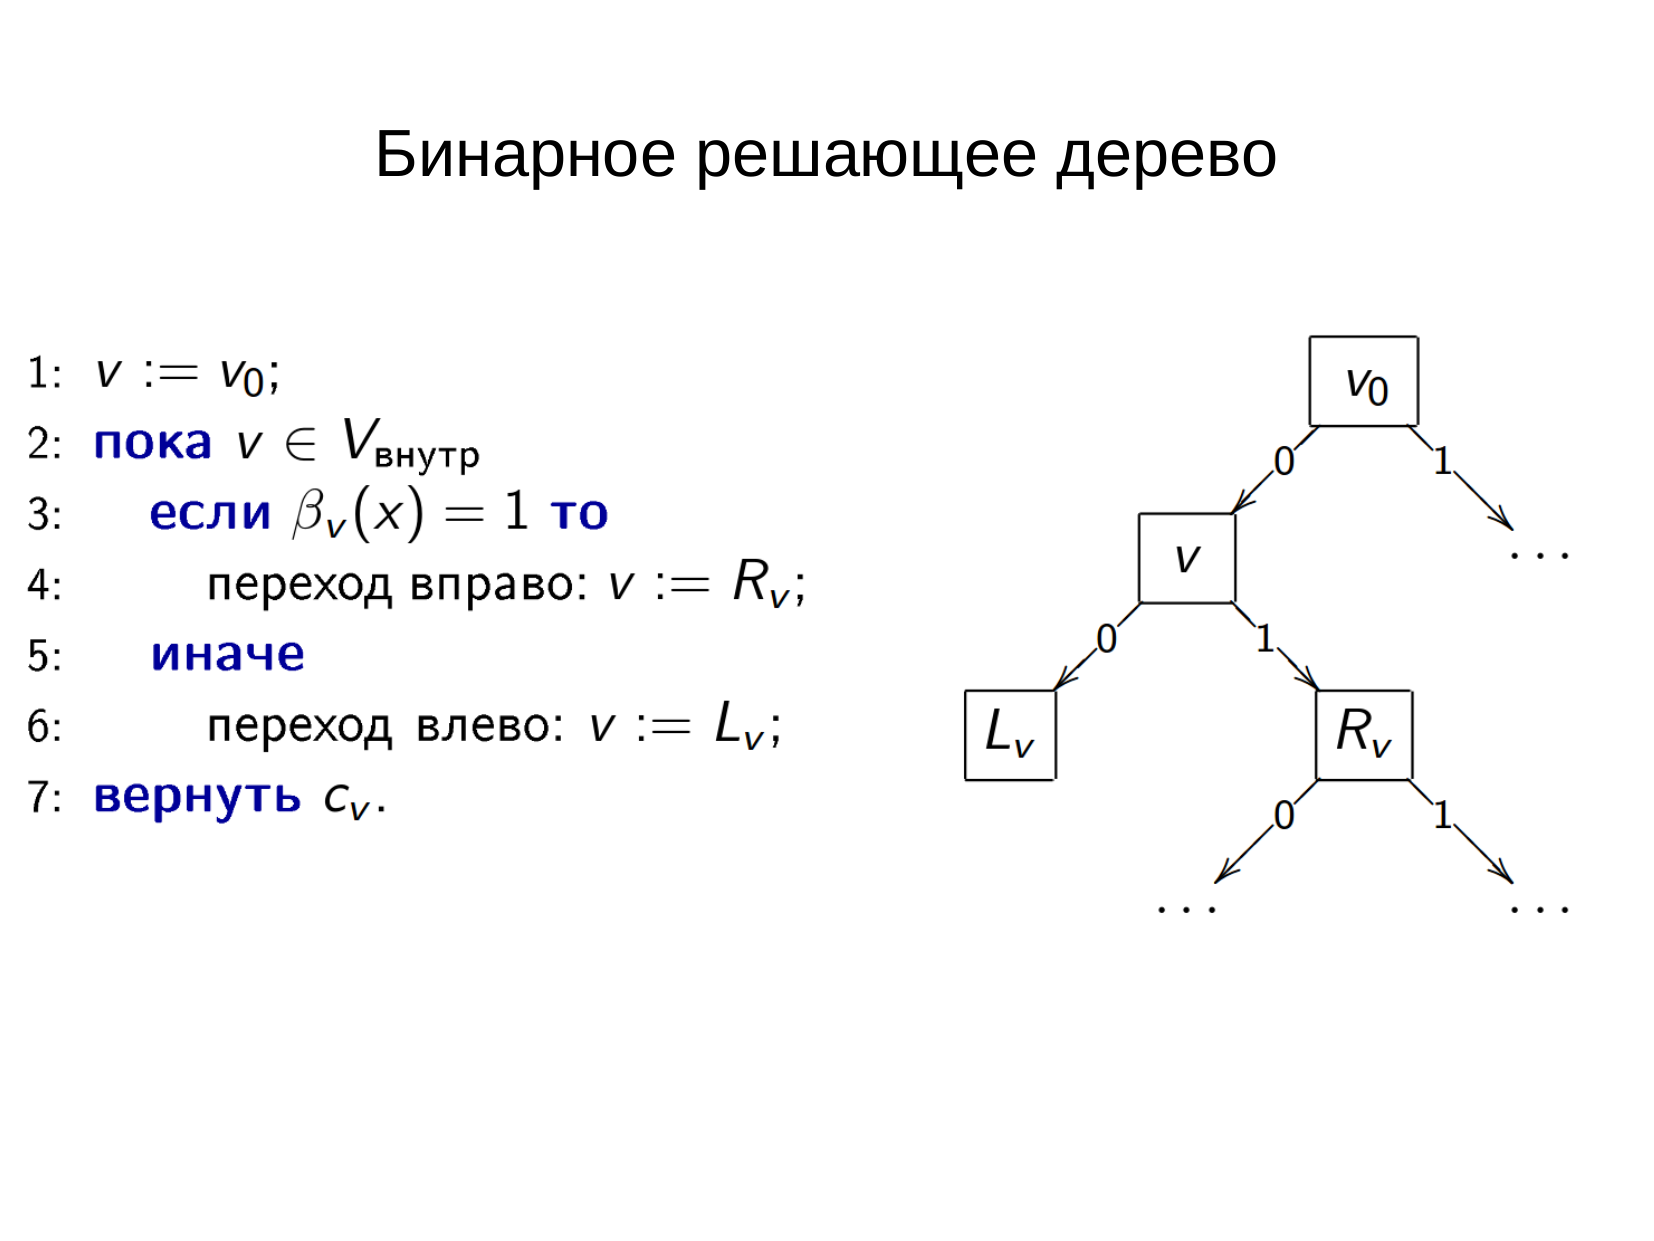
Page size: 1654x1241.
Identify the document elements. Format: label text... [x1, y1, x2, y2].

picture [17, 283, 1642, 933]
title Бинарное решающее дерево [82, 49, 1571, 257]
